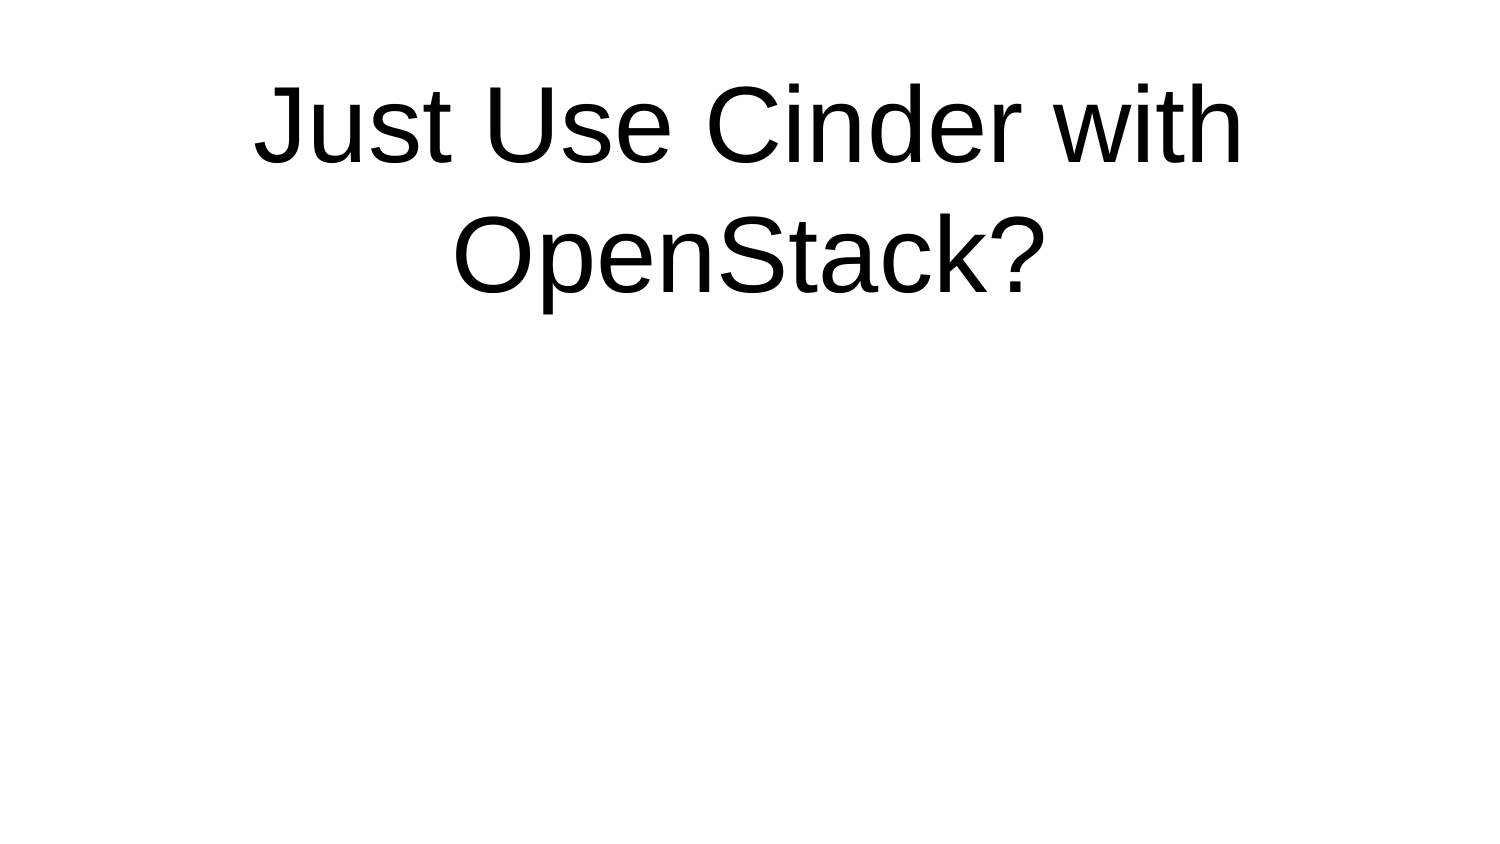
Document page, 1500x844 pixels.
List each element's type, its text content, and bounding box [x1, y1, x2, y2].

title Just Use Cinder with OpenStack? [51, 122, 1449, 459]
